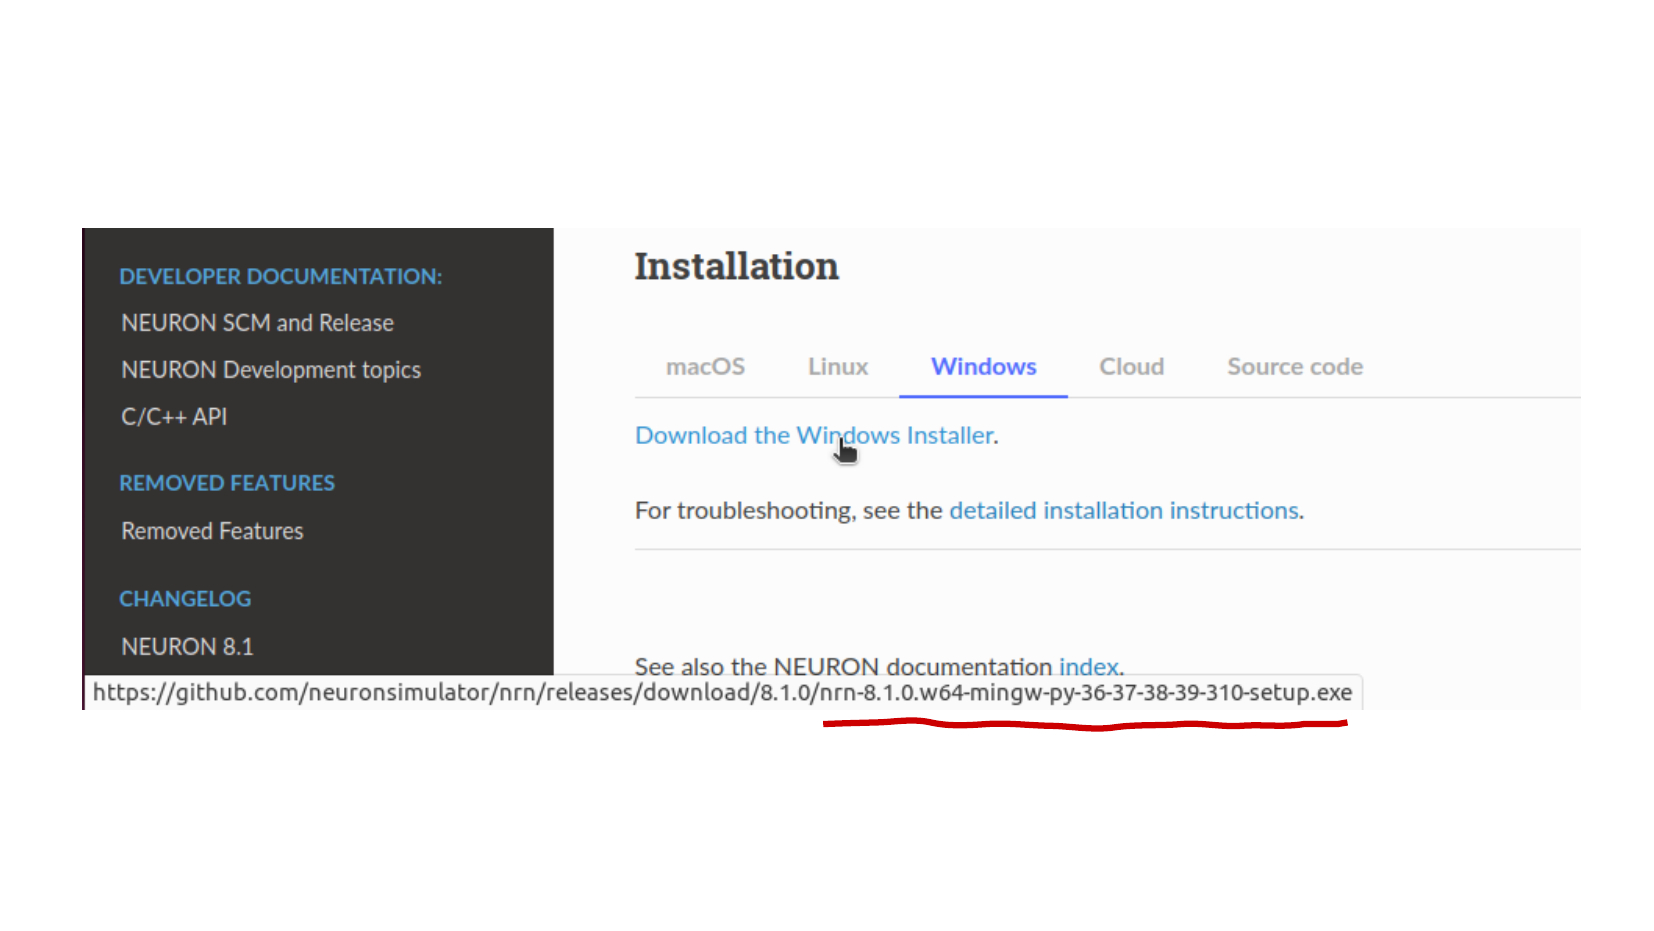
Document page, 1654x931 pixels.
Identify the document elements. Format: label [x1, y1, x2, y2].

picture [82, 228, 1581, 710]
